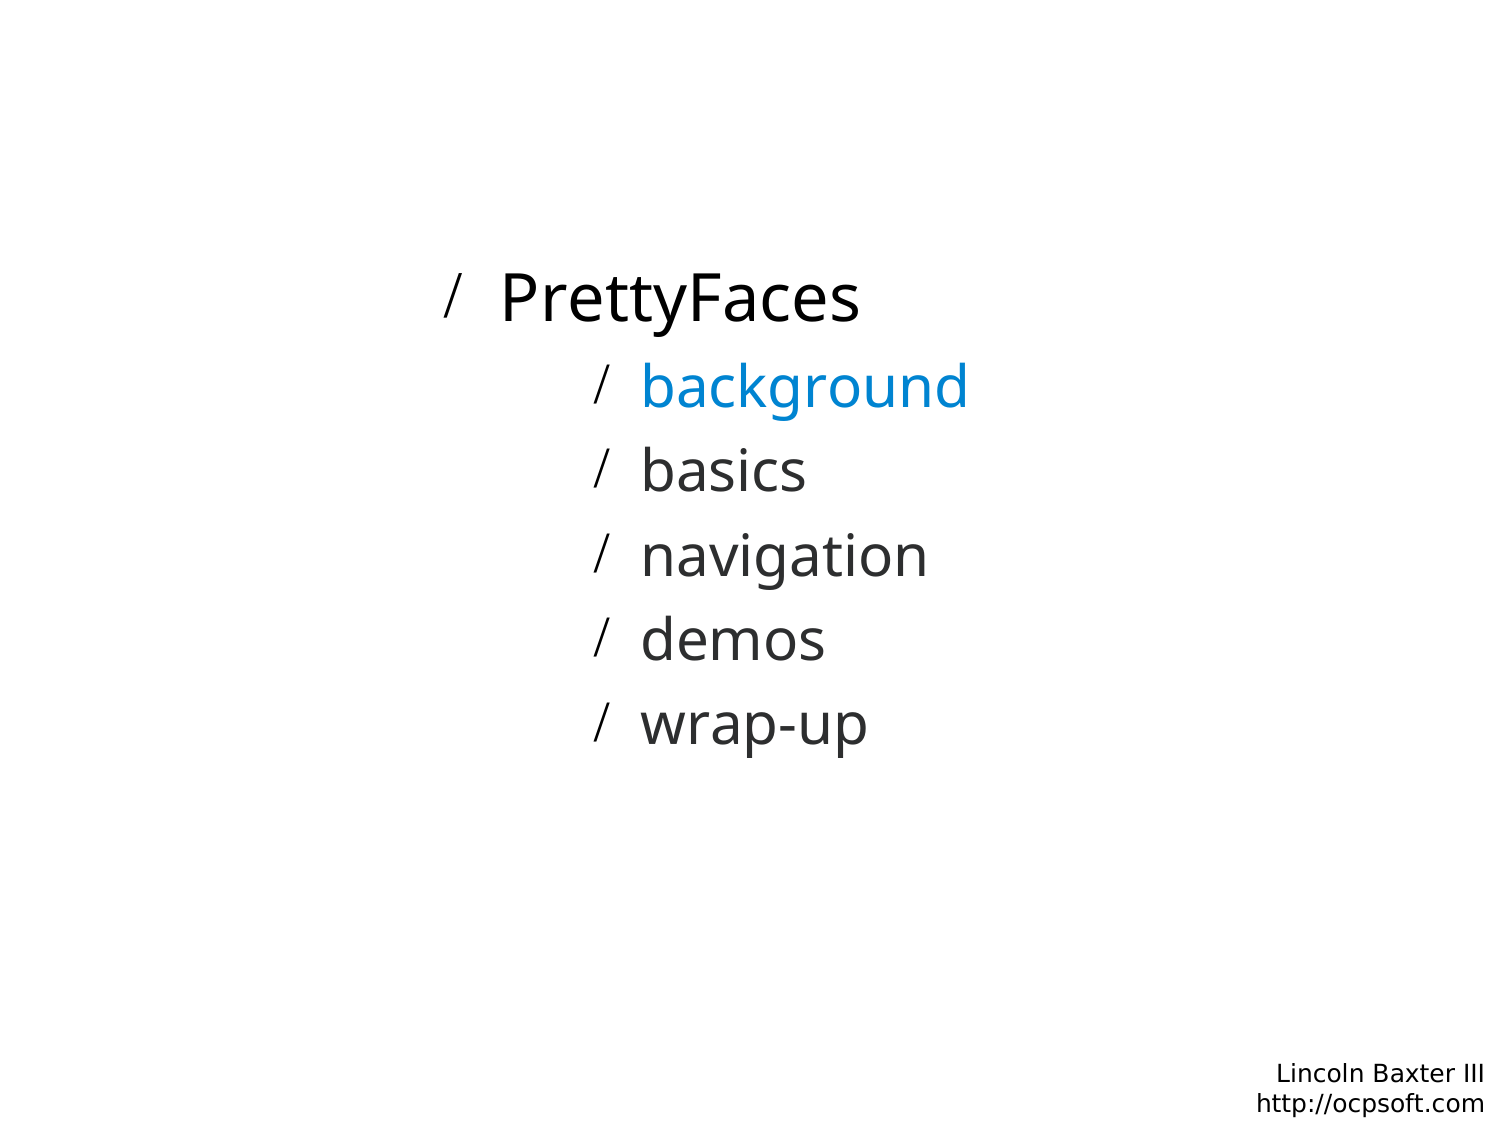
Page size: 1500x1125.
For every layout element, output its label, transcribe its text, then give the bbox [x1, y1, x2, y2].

list PrettyFaces background basics navigation demos wrap-up [428, 149, 1088, 893]
